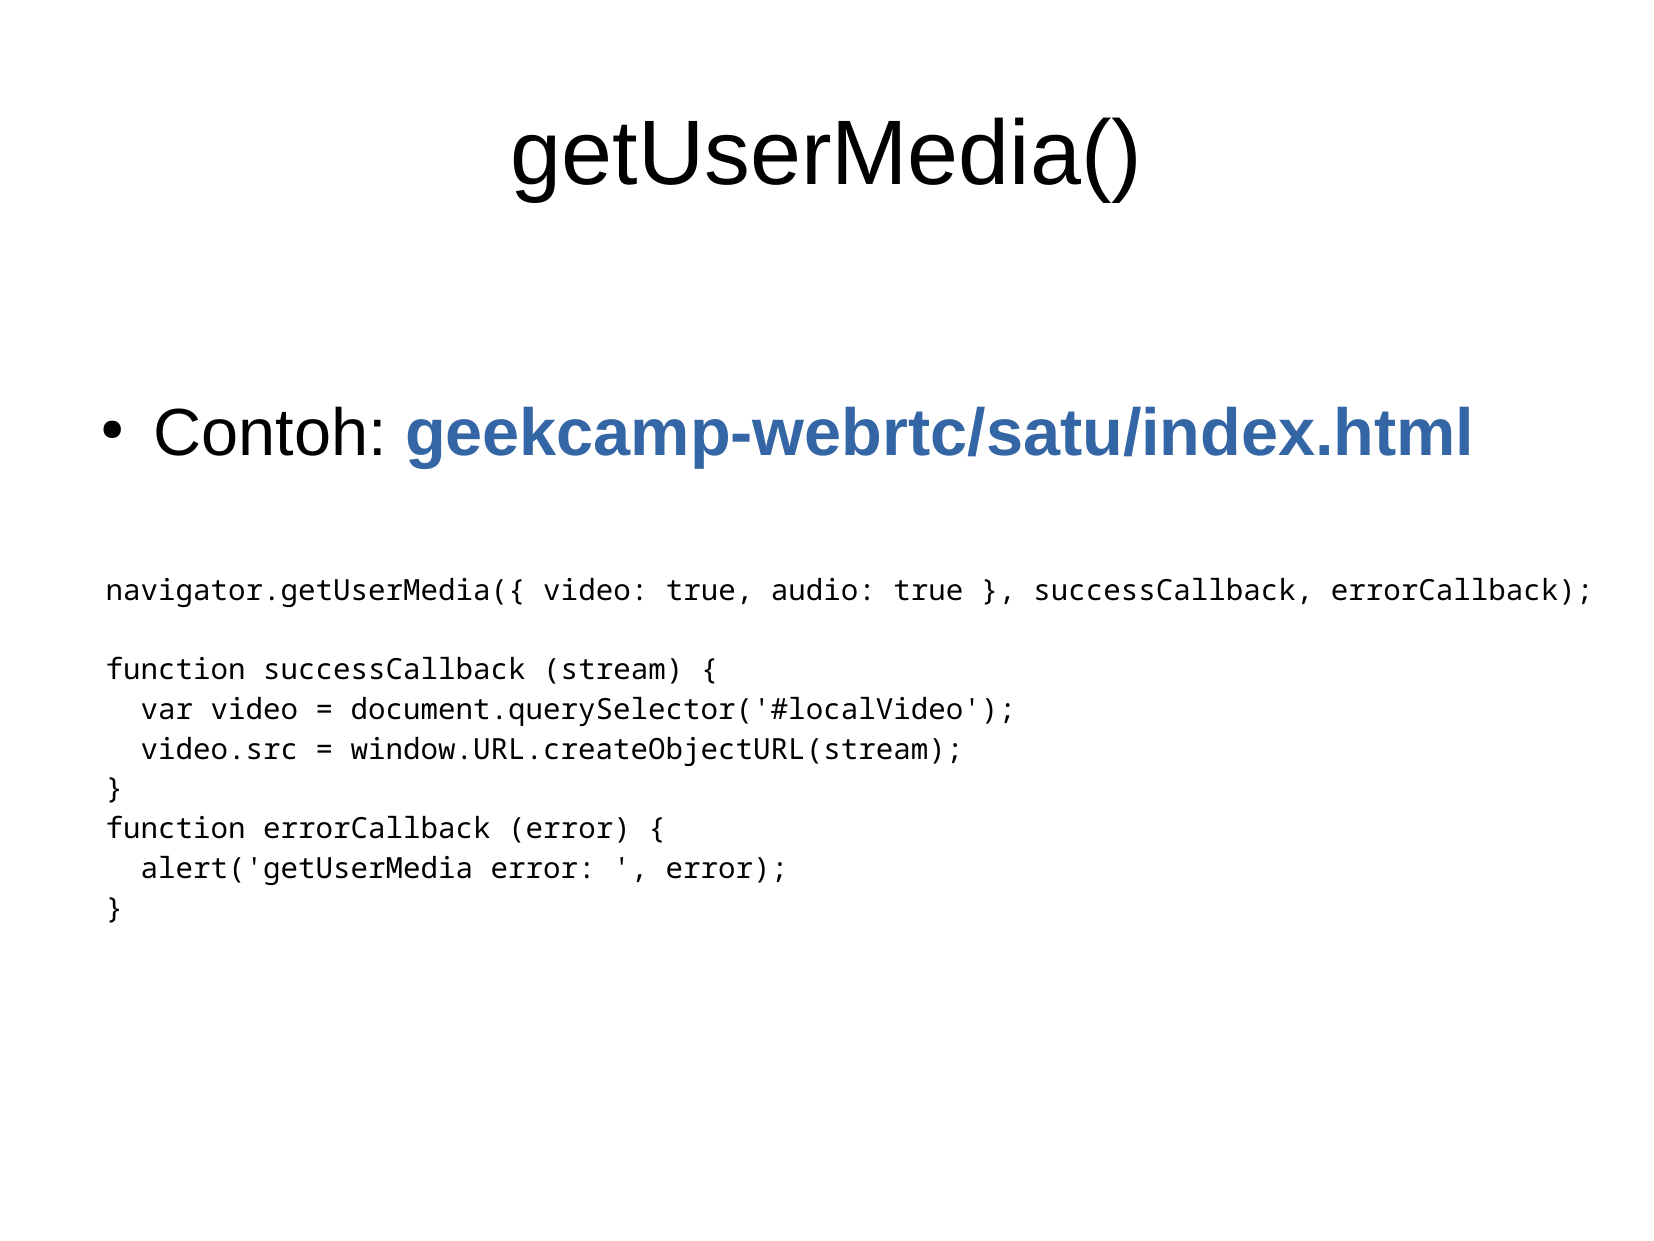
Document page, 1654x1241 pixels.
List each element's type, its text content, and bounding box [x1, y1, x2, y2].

text_box navigator.getUserMedia({ video: true, audio: true }, successCallback, errorCallback); function successCallback (stream) { var video = document.querySelector('#localVideo'); video.src = window.URL.createObjectURL(stream); } function errorCallback (error) { alert('getUserMedia error: ', error); } [90, 561, 1609, 883]
list Contoh: geekcamp-webrtc/satu/index.html [82, 290, 1571, 1010]
title getUserMedia() [82, 49, 1571, 257]
